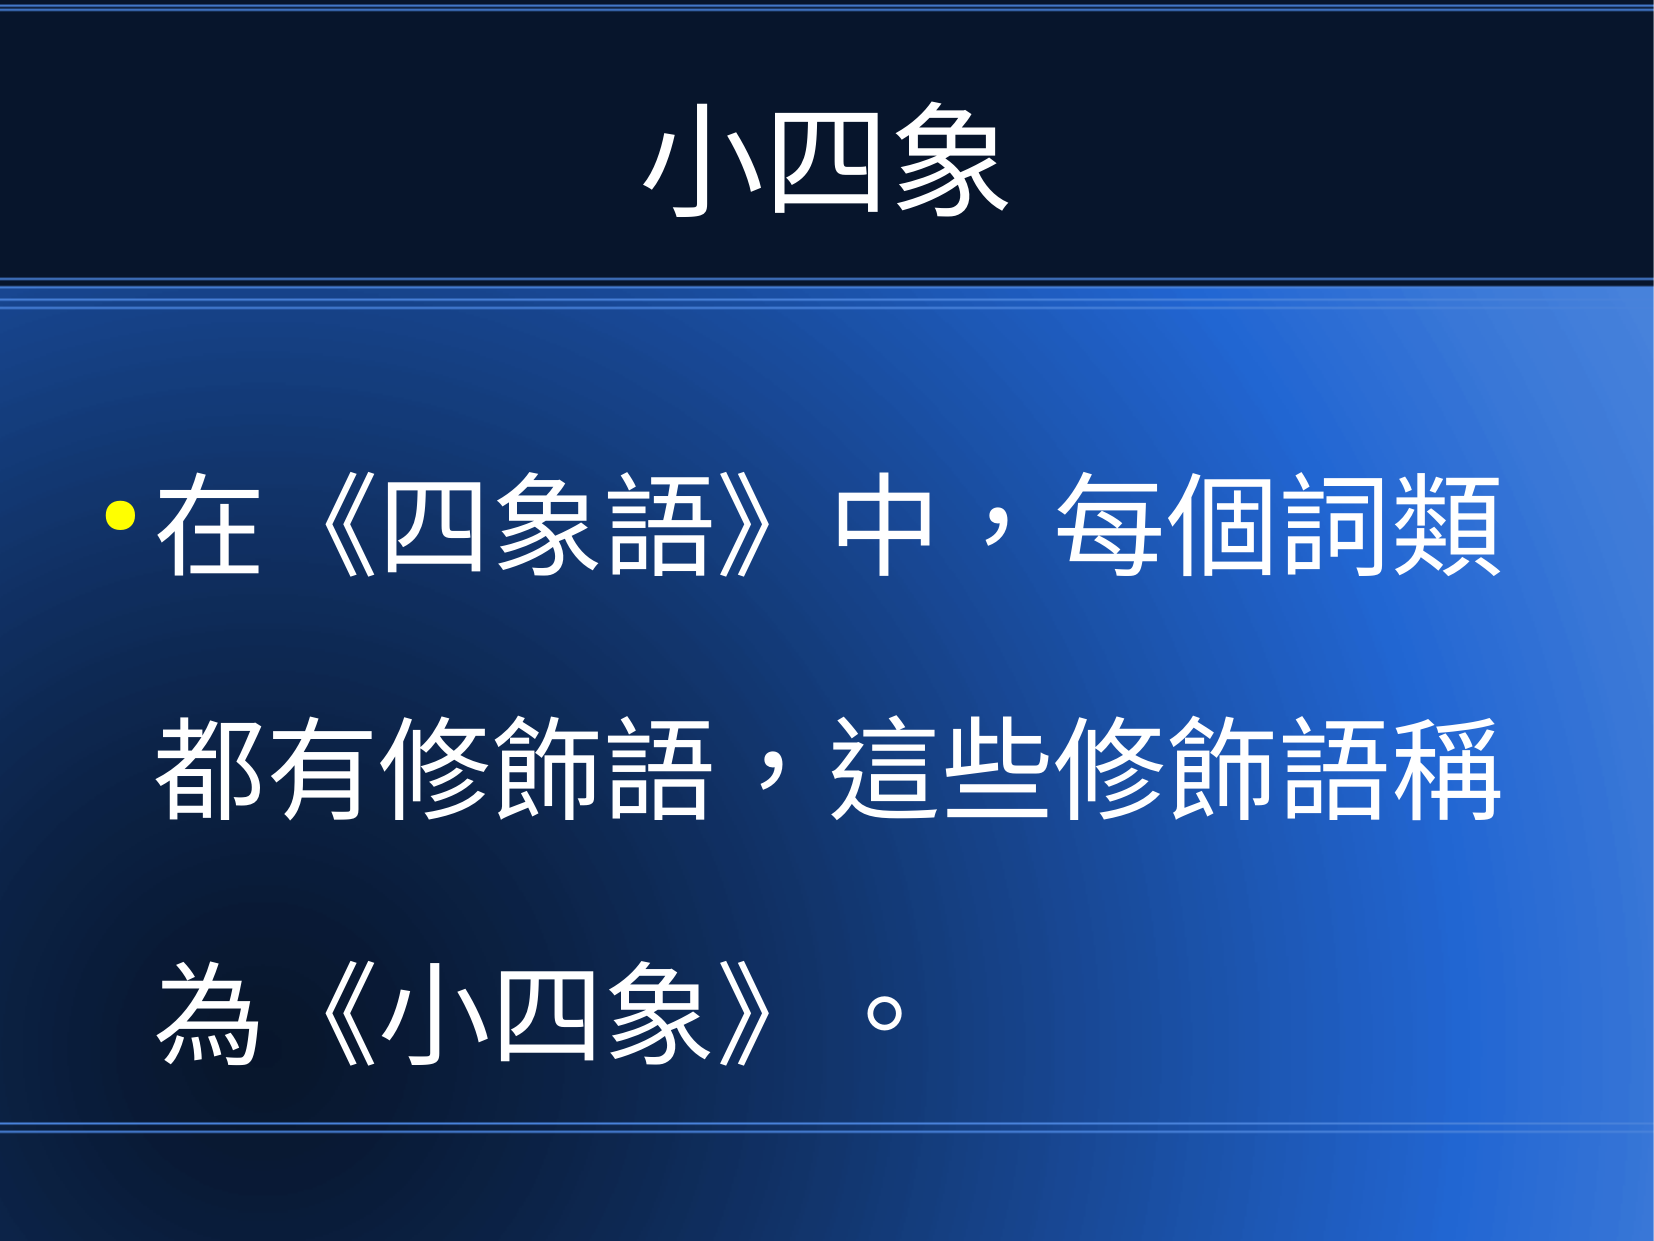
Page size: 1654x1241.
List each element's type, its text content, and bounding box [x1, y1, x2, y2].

title 小四象 [82, 49, 1571, 257]
picture [0, 0, 1654, 1241]
list 在《四象語》中，每個詞類都有修飾語，這些修飾語稱為《小四象》。 [82, 355, 1571, 1241]
